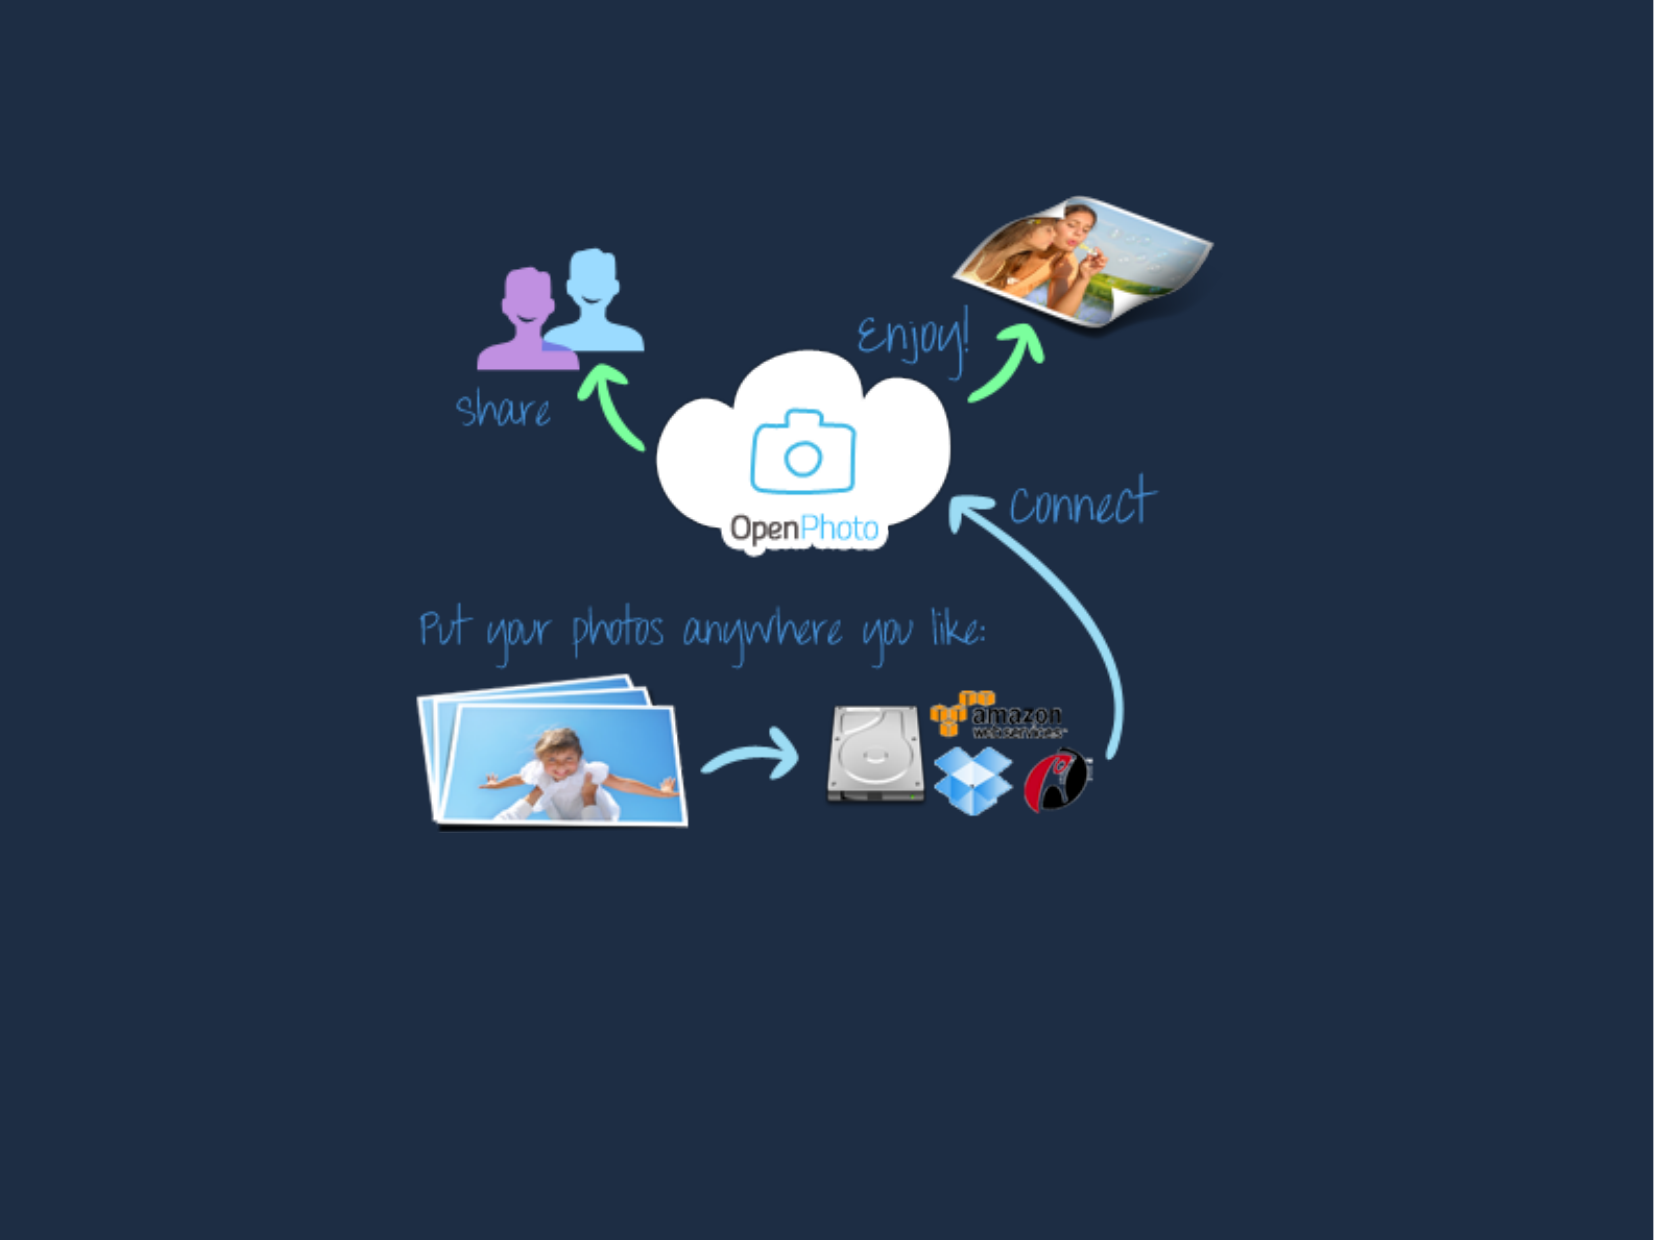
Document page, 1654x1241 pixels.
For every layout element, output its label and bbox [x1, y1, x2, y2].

picture [363, 195, 1298, 933]
